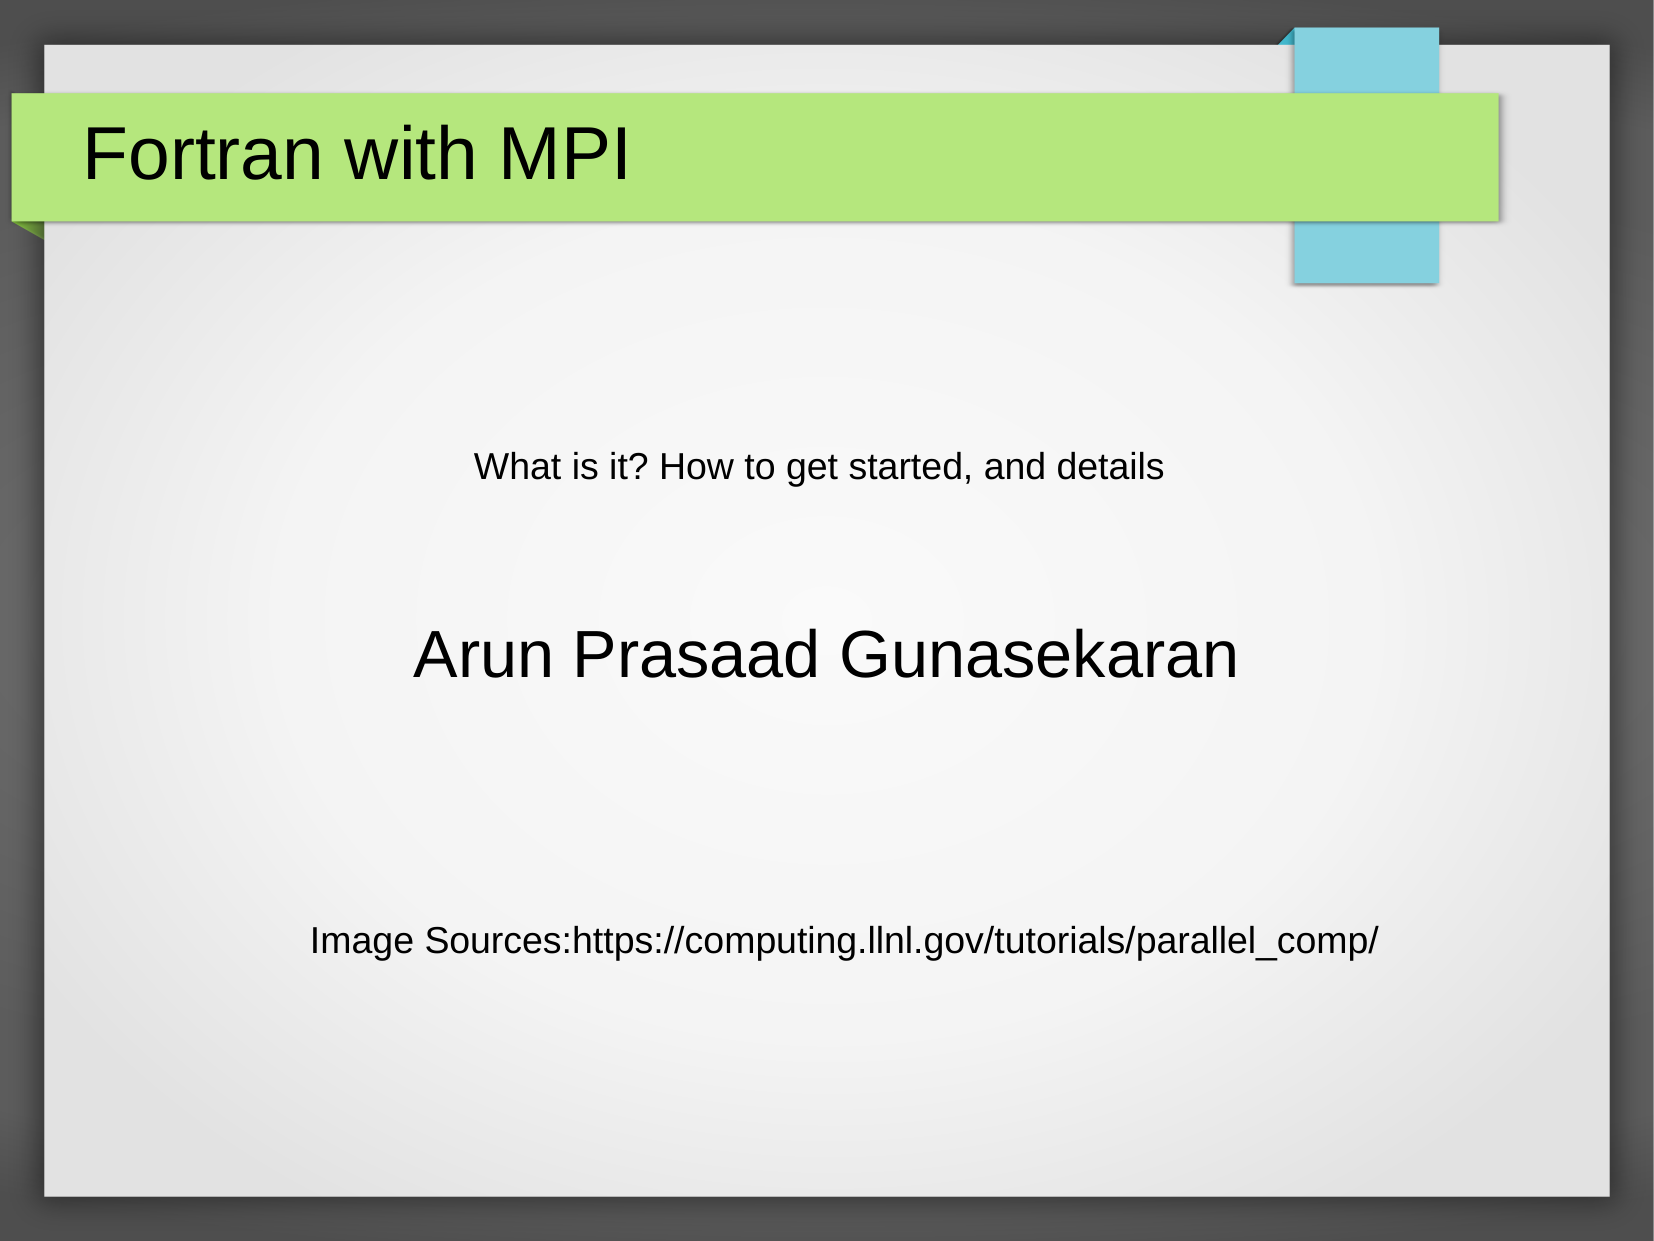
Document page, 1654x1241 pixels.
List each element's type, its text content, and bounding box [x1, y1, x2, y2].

title Fortran with MPI [82, 94, 1264, 213]
subtitle Arun Prasaad Gunasekaran [82, 295, 1571, 1015]
text_box Image Sources:https://computing.llnl.gov/tutorials/parallel_comp/ [295, 911, 1395, 969]
text_box What is it? How to get started, and details [459, 437, 1181, 495]
picture [0, 0, 1654, 1241]
